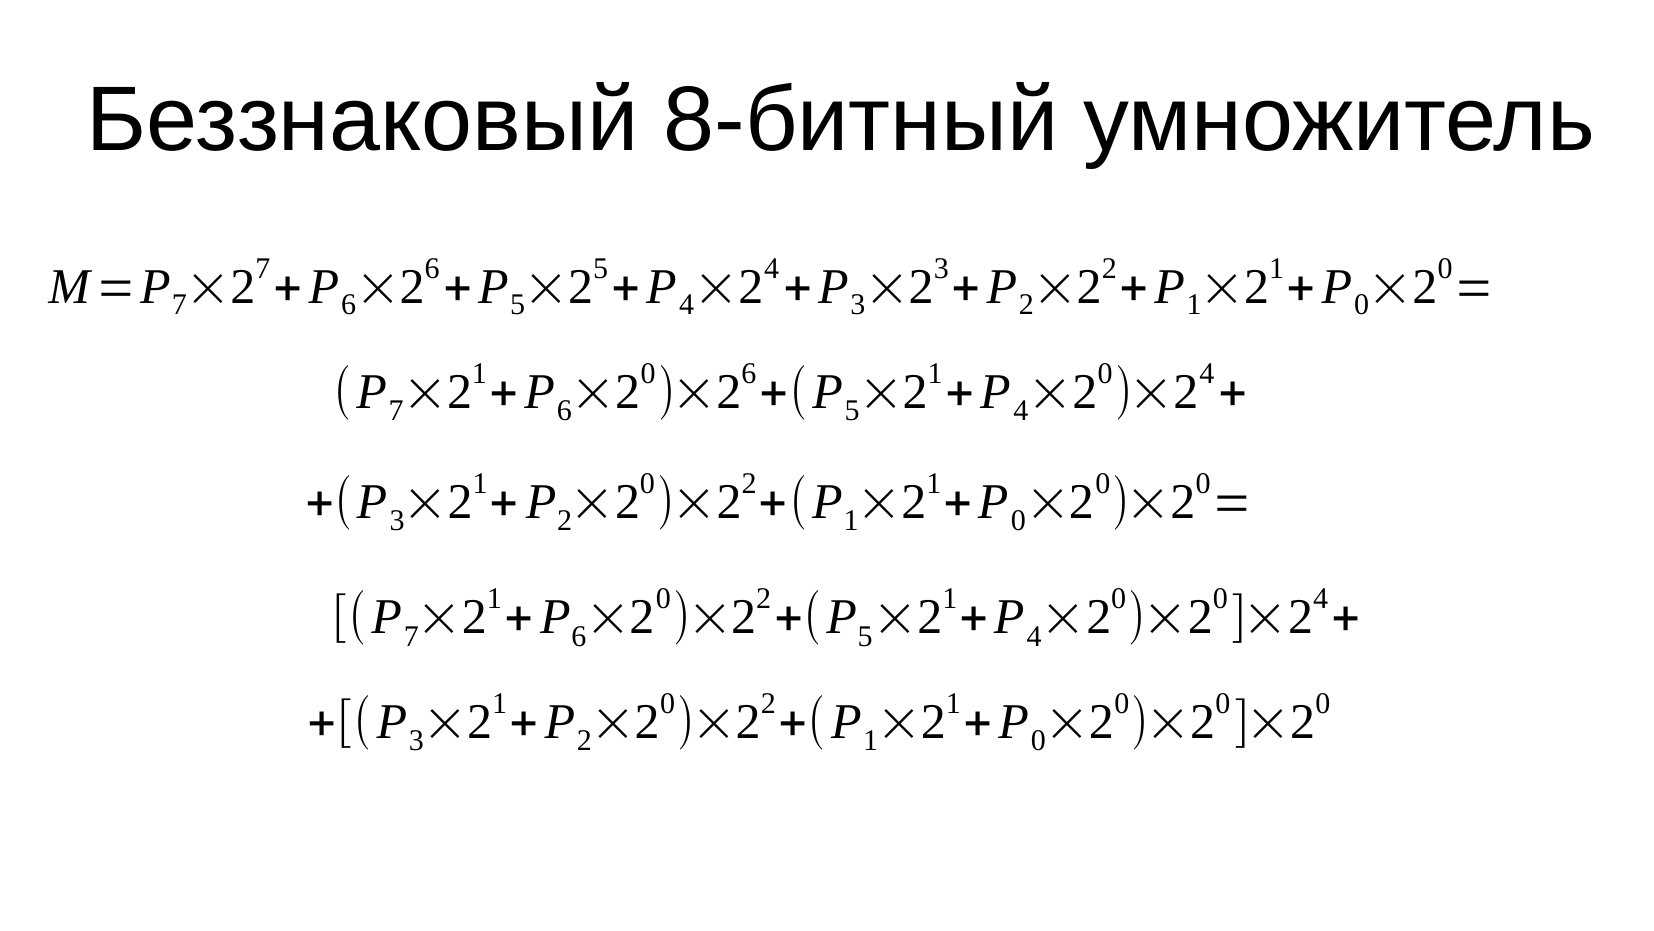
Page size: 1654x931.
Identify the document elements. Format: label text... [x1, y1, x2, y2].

title Беззнаковый 8-битный умножитель [30, 12, 1654, 226]
chart [333, 581, 1365, 652]
chart [334, 356, 1251, 427]
chart [302, 466, 1254, 537]
chart [45, 251, 1496, 322]
chart [304, 686, 1331, 757]
